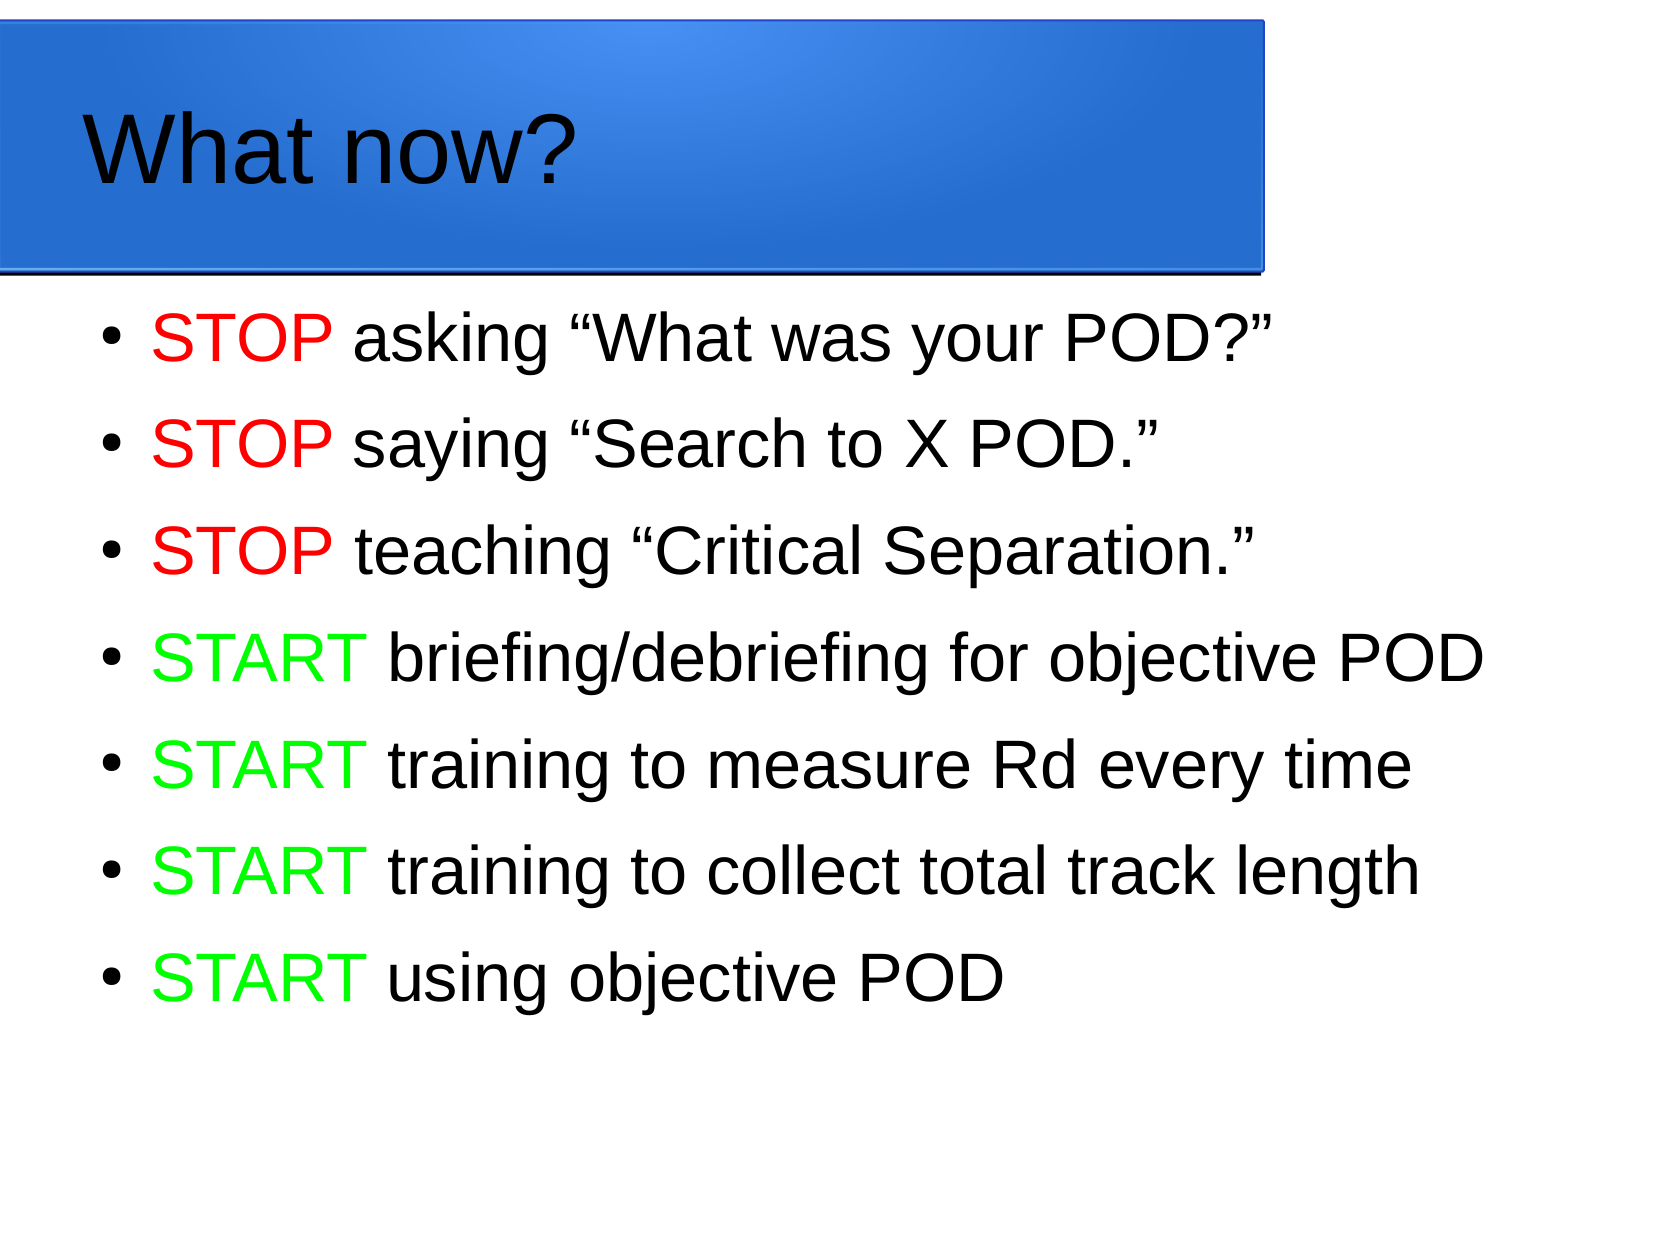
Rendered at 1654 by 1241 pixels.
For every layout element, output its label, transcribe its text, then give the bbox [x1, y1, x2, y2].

list STOP asking “What was your POD?” STOP saying “Search to X POD.” STOP teaching “Critical Separation.” START briefing/debriefing for objective POD START training to measure Rd every time START training to collect total track length START using objective POD [82, 299, 1571, 1019]
title What now? [82, 47, 1235, 252]
